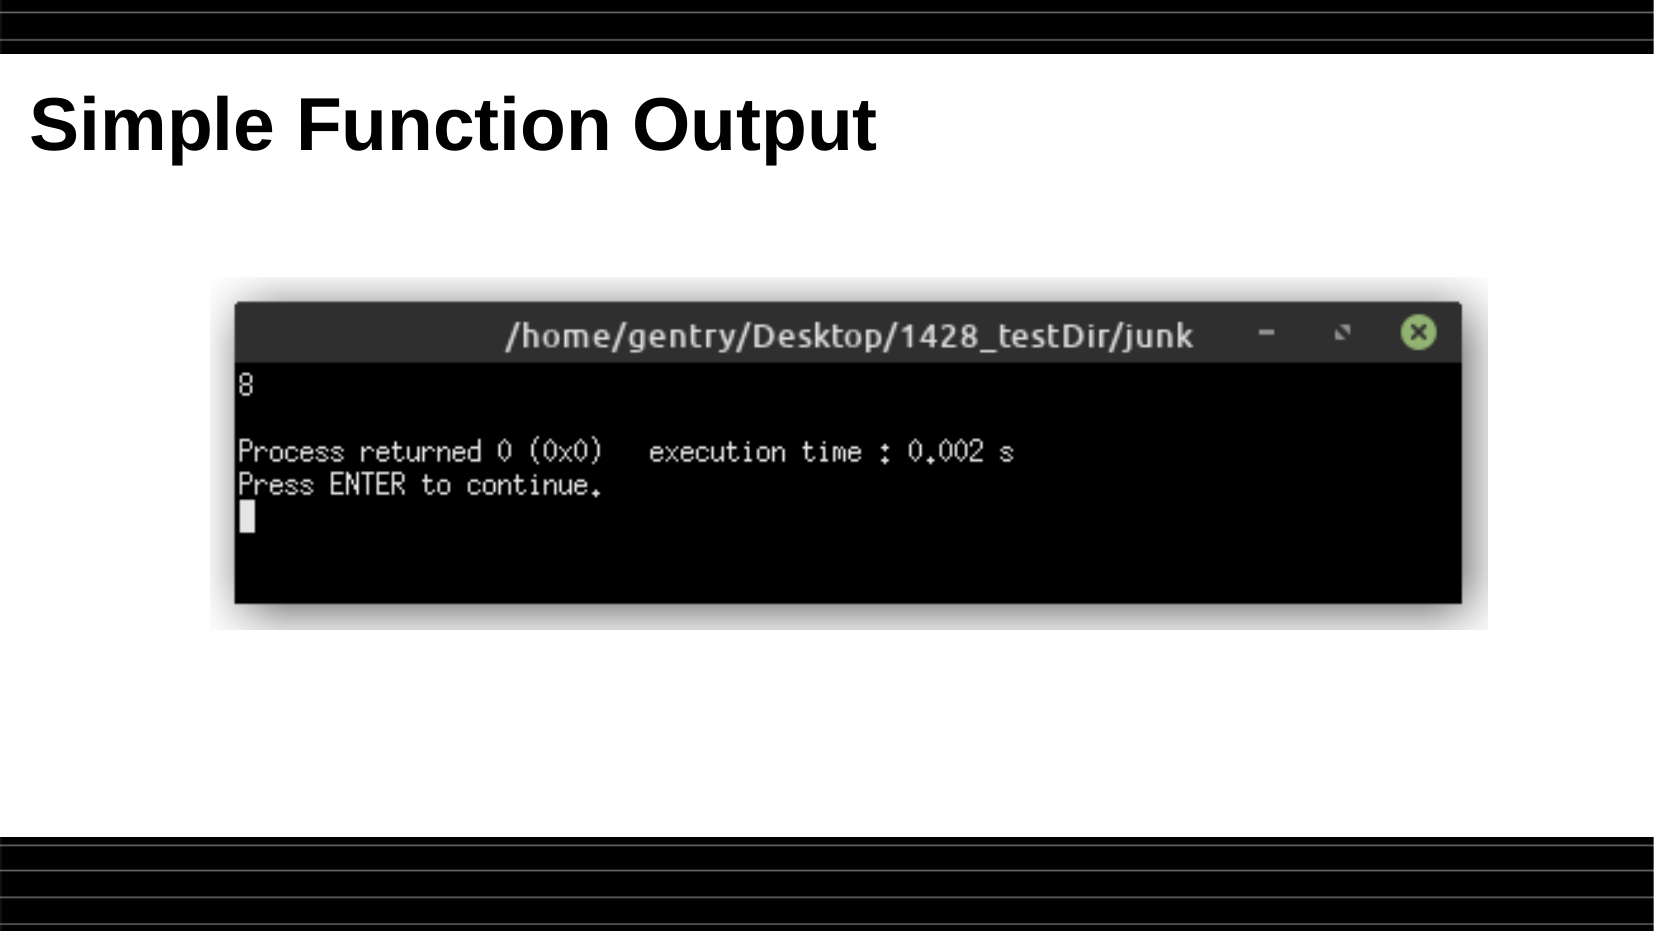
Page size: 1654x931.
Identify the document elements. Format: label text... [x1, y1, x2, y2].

picture [0, 0, 1654, 54]
text_box Simple Function Output [15, 75, 1546, 174]
picture [0, 837, 1654, 931]
picture [210, 277, 1488, 631]
